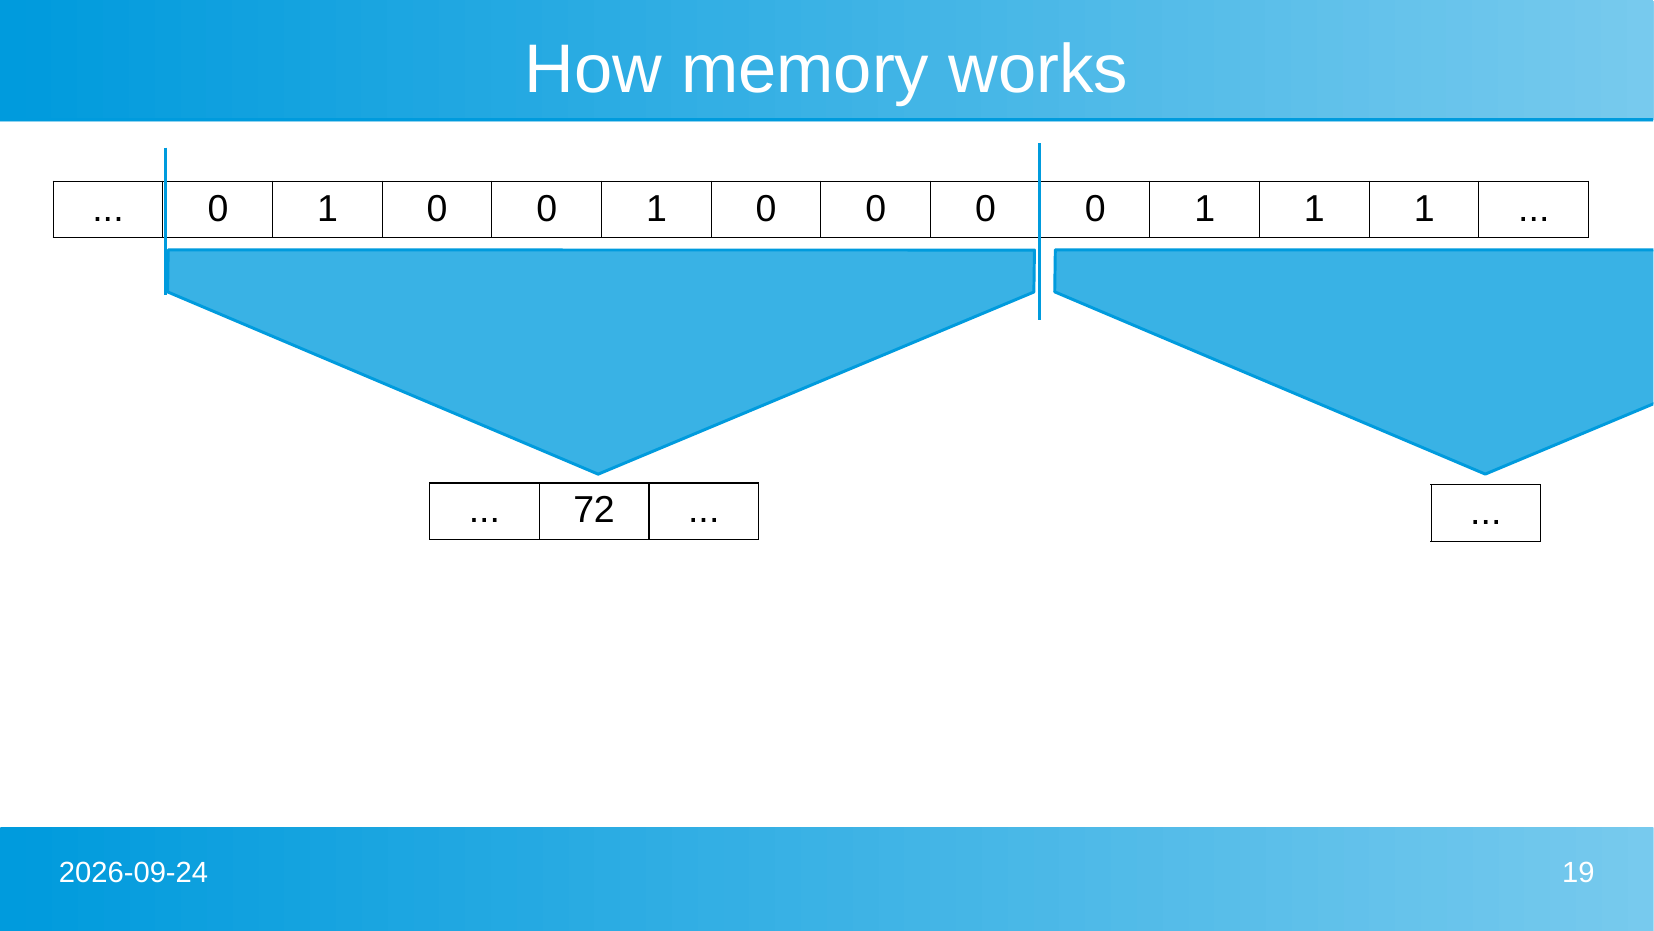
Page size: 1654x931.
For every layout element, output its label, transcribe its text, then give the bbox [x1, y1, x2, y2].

text_box [1054, 249, 1654, 475]
table_header 1 [273, 182, 382, 237]
table_header ... [1479, 182, 1588, 237]
text_box [167, 249, 1035, 475]
table_header 0 [1041, 182, 1149, 237]
table_header ... [1432, 485, 1540, 541]
table_header 0 [492, 182, 601, 237]
table_header 1 [1260, 182, 1369, 237]
table_header 0 [383, 182, 491, 237]
title How memory works [59, 29, 1595, 108]
table_header 72 [540, 484, 648, 539]
table_header 0 [821, 182, 930, 237]
table_header 0 [712, 182, 820, 237]
table_header 1 [1150, 182, 1259, 237]
table_header 1 [602, 182, 711, 237]
table_header ... [650, 484, 758, 539]
table_header 1 [1370, 182, 1478, 237]
table_header ... [430, 484, 539, 539]
table_header 0 [167, 182, 272, 237]
table_header 0 [931, 182, 1038, 237]
table_header ... [54, 182, 162, 237]
